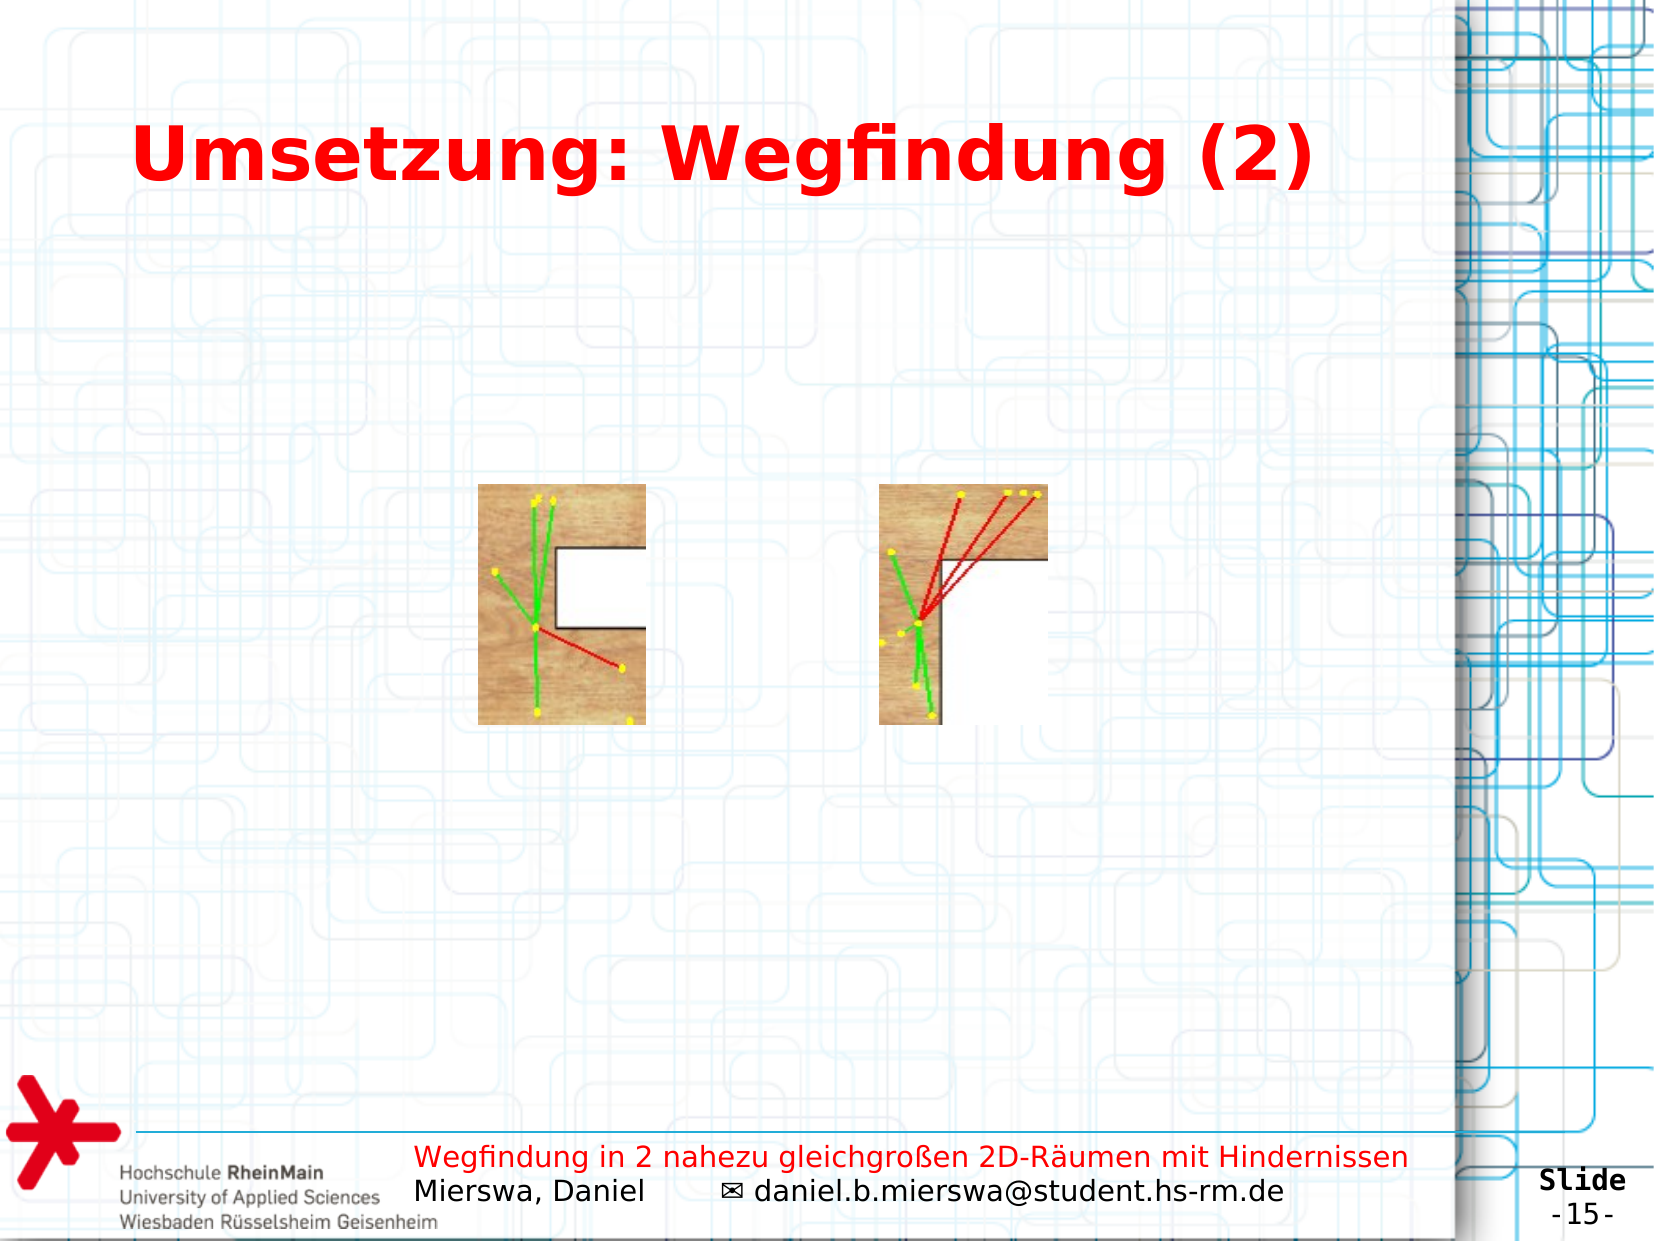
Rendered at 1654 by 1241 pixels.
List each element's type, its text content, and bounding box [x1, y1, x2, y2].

picture [0, 0, 1654, 1241]
title Umsetzung: Wegfindung (2) [29, 70, 1418, 239]
